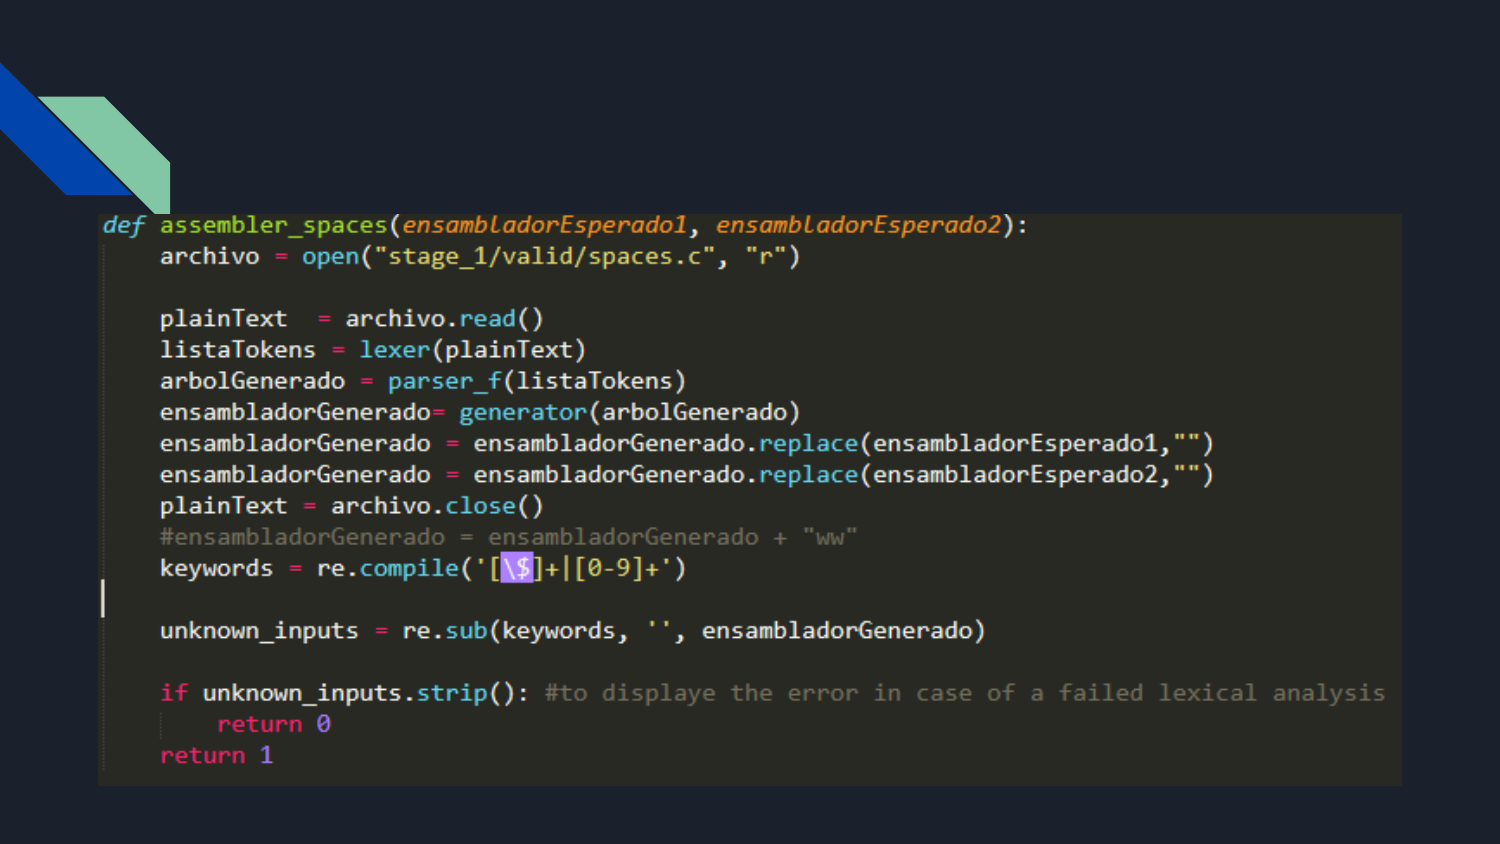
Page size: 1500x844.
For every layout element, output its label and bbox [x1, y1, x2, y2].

picture [98, 214, 1402, 786]
